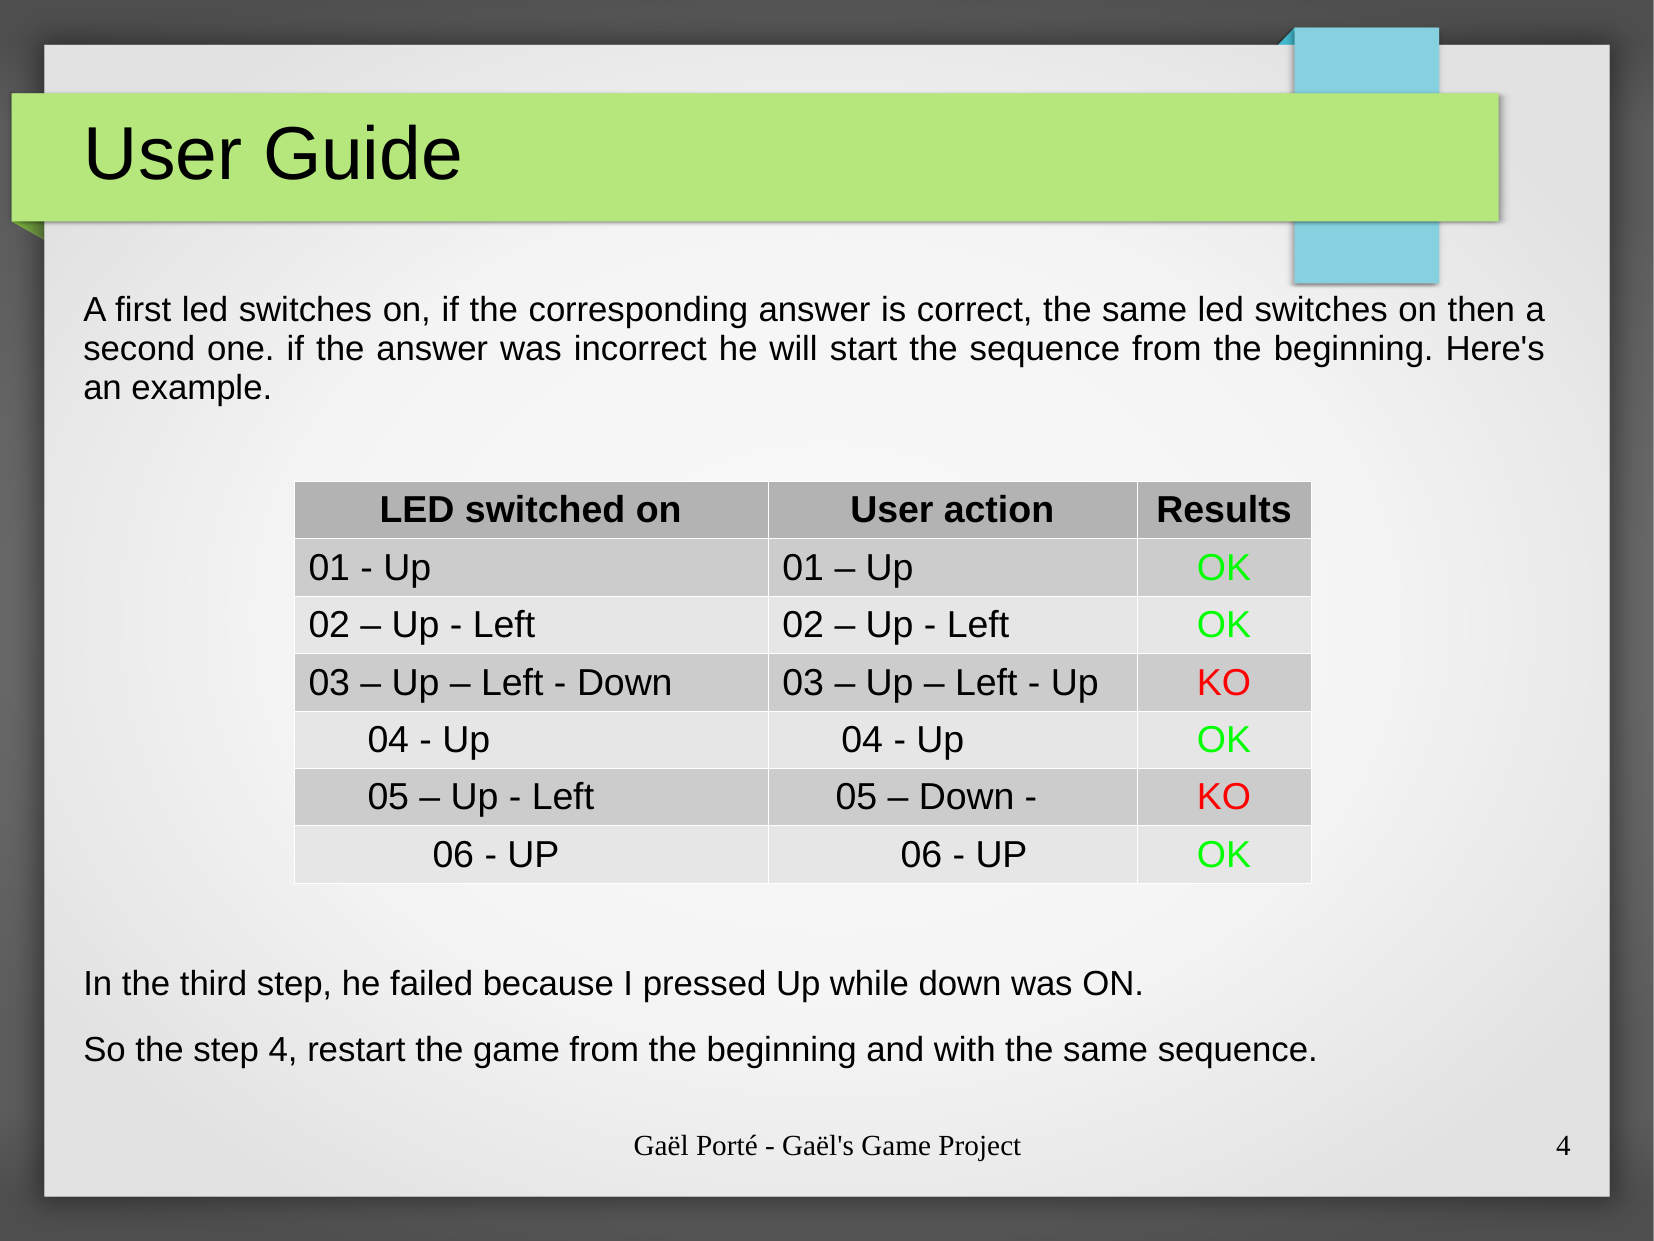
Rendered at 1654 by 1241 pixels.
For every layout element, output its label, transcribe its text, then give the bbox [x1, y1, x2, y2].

list A first led switches on, if the corresponding answer is correct, the same led switches on then a second one. if the answer was incorrect he will start the sequence from the beginning. Here's an example. In the third step, he failed because I pressed Up while down was ON. So the step 4, restart the game from the beginning and with the same sequence. [83, 290, 1548, 1146]
picture [0, 0, 1654, 1241]
title User Guide [83, 94, 1265, 213]
